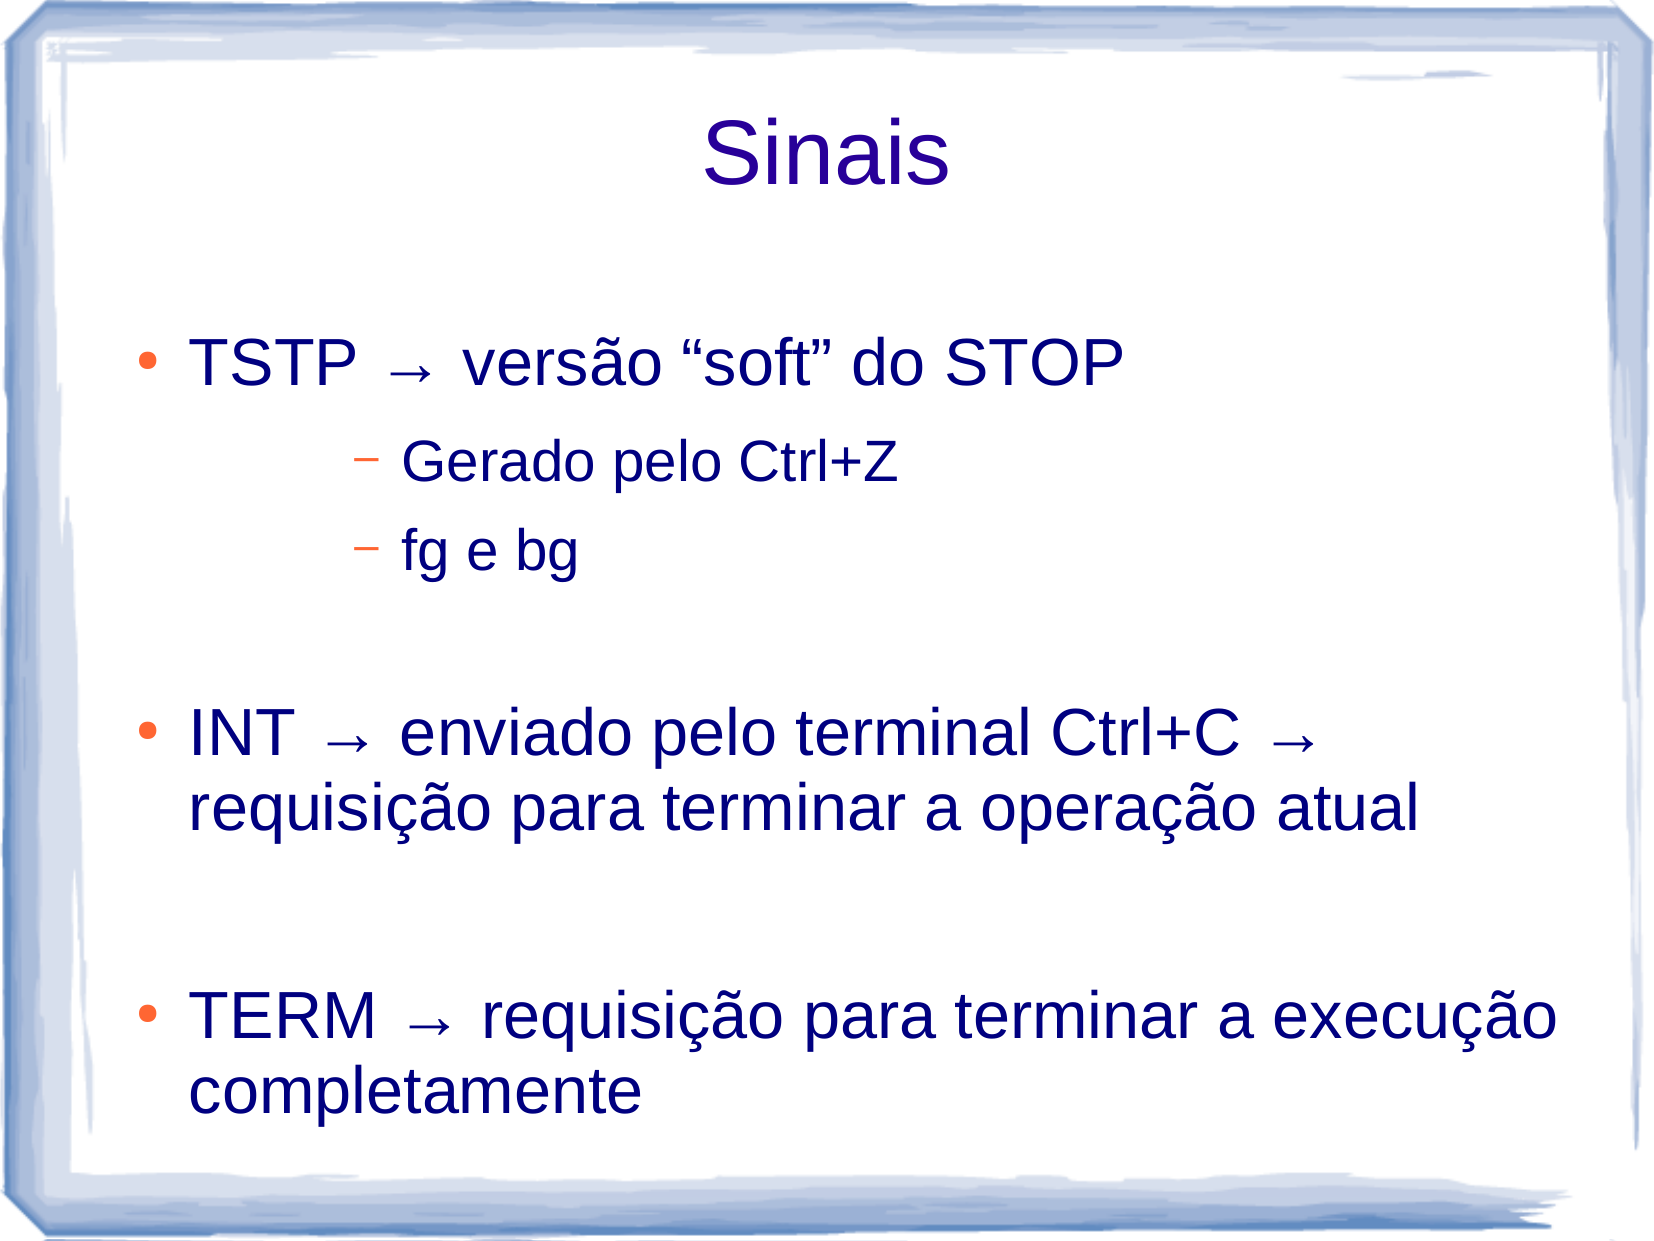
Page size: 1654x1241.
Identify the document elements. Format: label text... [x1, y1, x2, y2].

title Sinais [82, 49, 1571, 257]
list TSTP → versão “soft” do STOP Gerado pelo Ctrl+Z fg e bg INT → enviado pelo terminal Ctrl+C → requisição para terminar a operação atual TERM → requisição para terminar a execução completamente [118, 324, 1571, 1233]
picture [0, 0, 1654, 1241]
